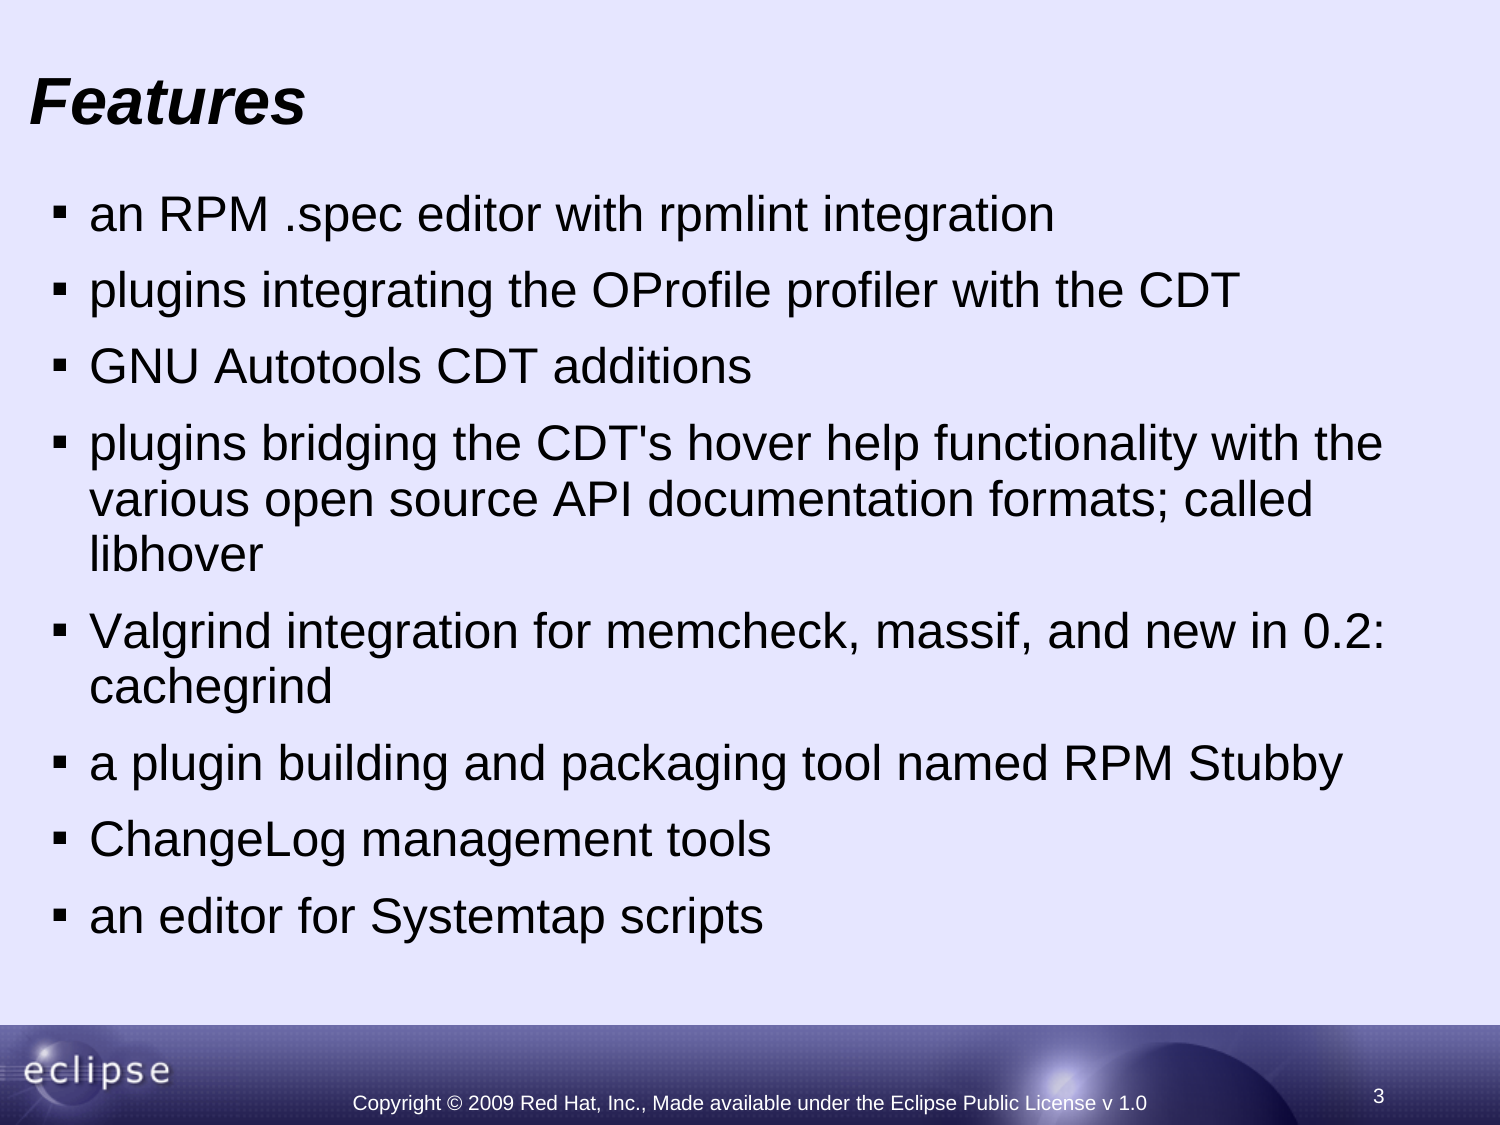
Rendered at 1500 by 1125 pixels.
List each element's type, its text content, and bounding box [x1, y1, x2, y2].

picture [0, 1025, 1500, 1125]
title Features [29, 60, 1477, 148]
list an RPM .spec editor with rpmlint integration plugins integrating the OProfile profiler with the CDT GNU Autotools CDT additions plugins bridging the CDT's hover help functionality with the various open source API documentation formats; called libhover Valgrind integration for memcheck, massif, and new in 0.2: cachegrind a plugin building and packaging tool named RPM Stubby ChangeLog management tools an editor for Systemtap scripts [51, 185, 1477, 1019]
